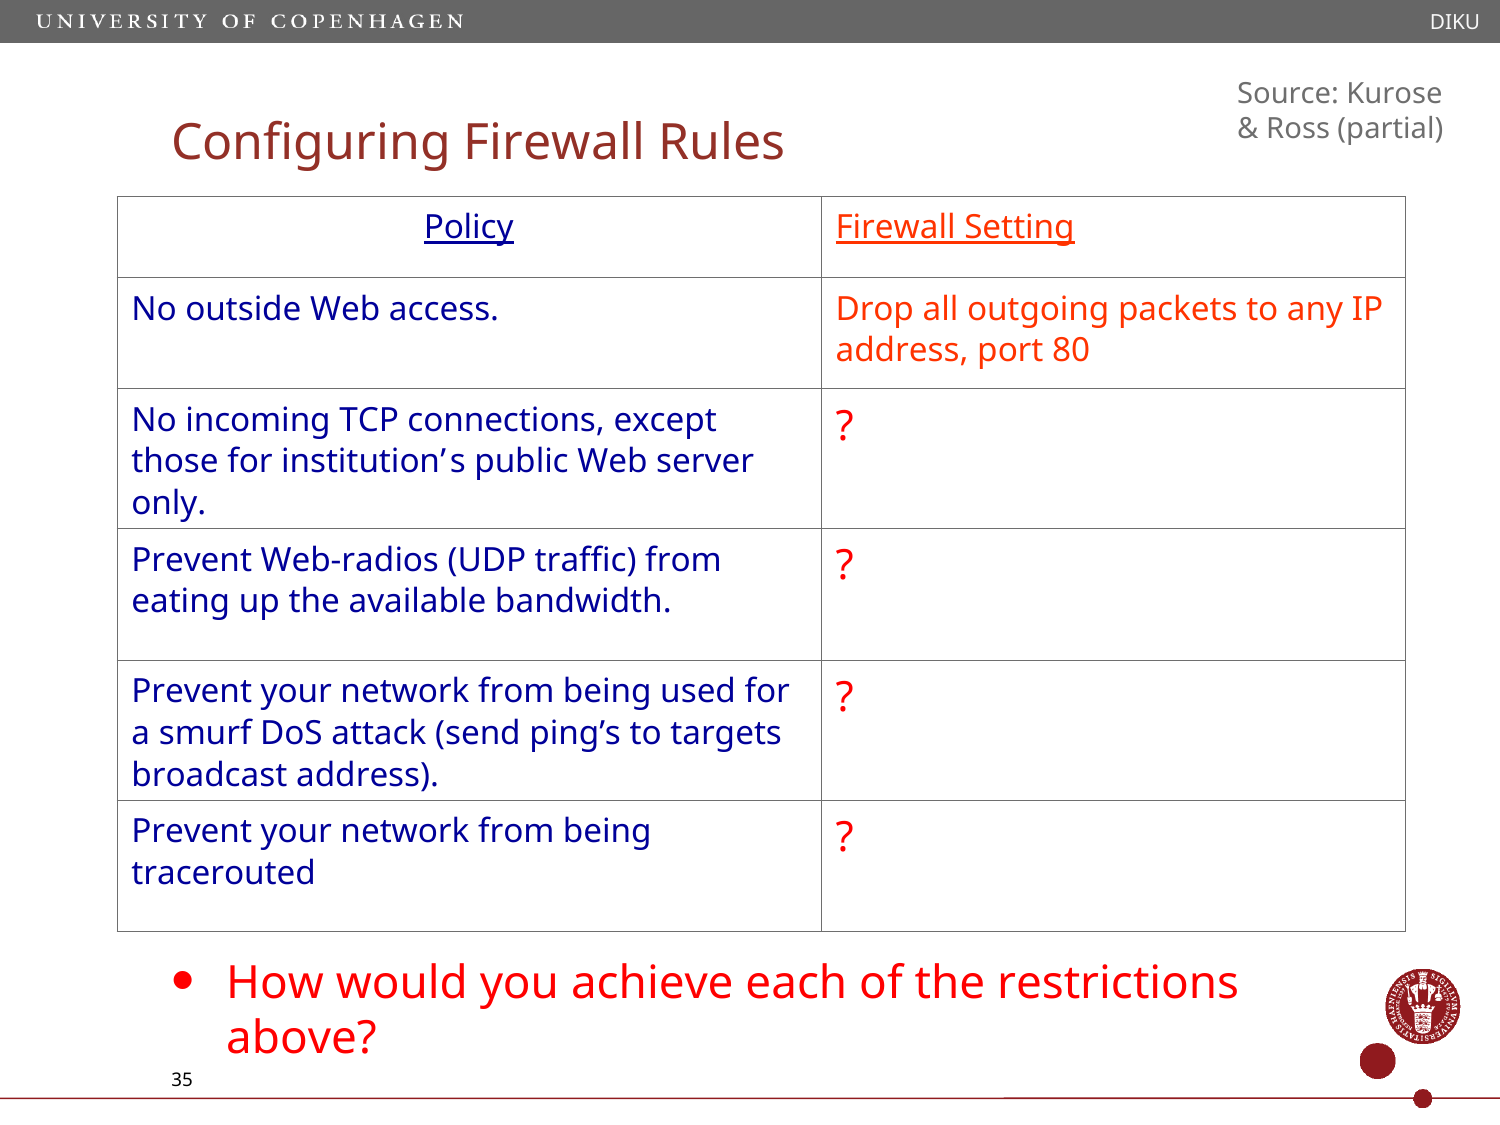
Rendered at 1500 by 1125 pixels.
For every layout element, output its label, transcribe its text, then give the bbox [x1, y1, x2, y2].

text_box How would you achieve each of the restrictions above? [171, 952, 1329, 1047]
table_cell Prevent Web-radios (UDP traffic) from eating up the available bandwidth. [118, 529, 821, 660]
table_cell Prevent your network from being tracerouted [118, 801, 821, 931]
table_cell ? [822, 529, 1405, 660]
picture [0, 910, 1500, 1122]
table_cell ? [822, 661, 1405, 800]
table_cell Drop all outgoing packets to any IP address, port 80 [822, 278, 1405, 388]
table_header Policy [118, 197, 821, 277]
table_header Firewall Setting [822, 197, 1405, 277]
text_box Source: Kurose & Ross (partial) [1222, 66, 1483, 152]
text_box <number> [171, 1067, 522, 1092]
table_cell No outside Web access. [118, 278, 821, 388]
table_cell ? [822, 389, 1405, 528]
text_box DIKU [469, 0, 1495, 43]
table_cell Prevent your network from being used for a smurf DoS attack (send ping’s to targets broadcast address). [118, 661, 821, 800]
table_cell No incoming TCP connections, except those for institution’s public Web server only. [118, 389, 821, 528]
text_box Configuring Firewall Rules [171, 75, 1329, 171]
table_cell ? [822, 801, 1405, 931]
